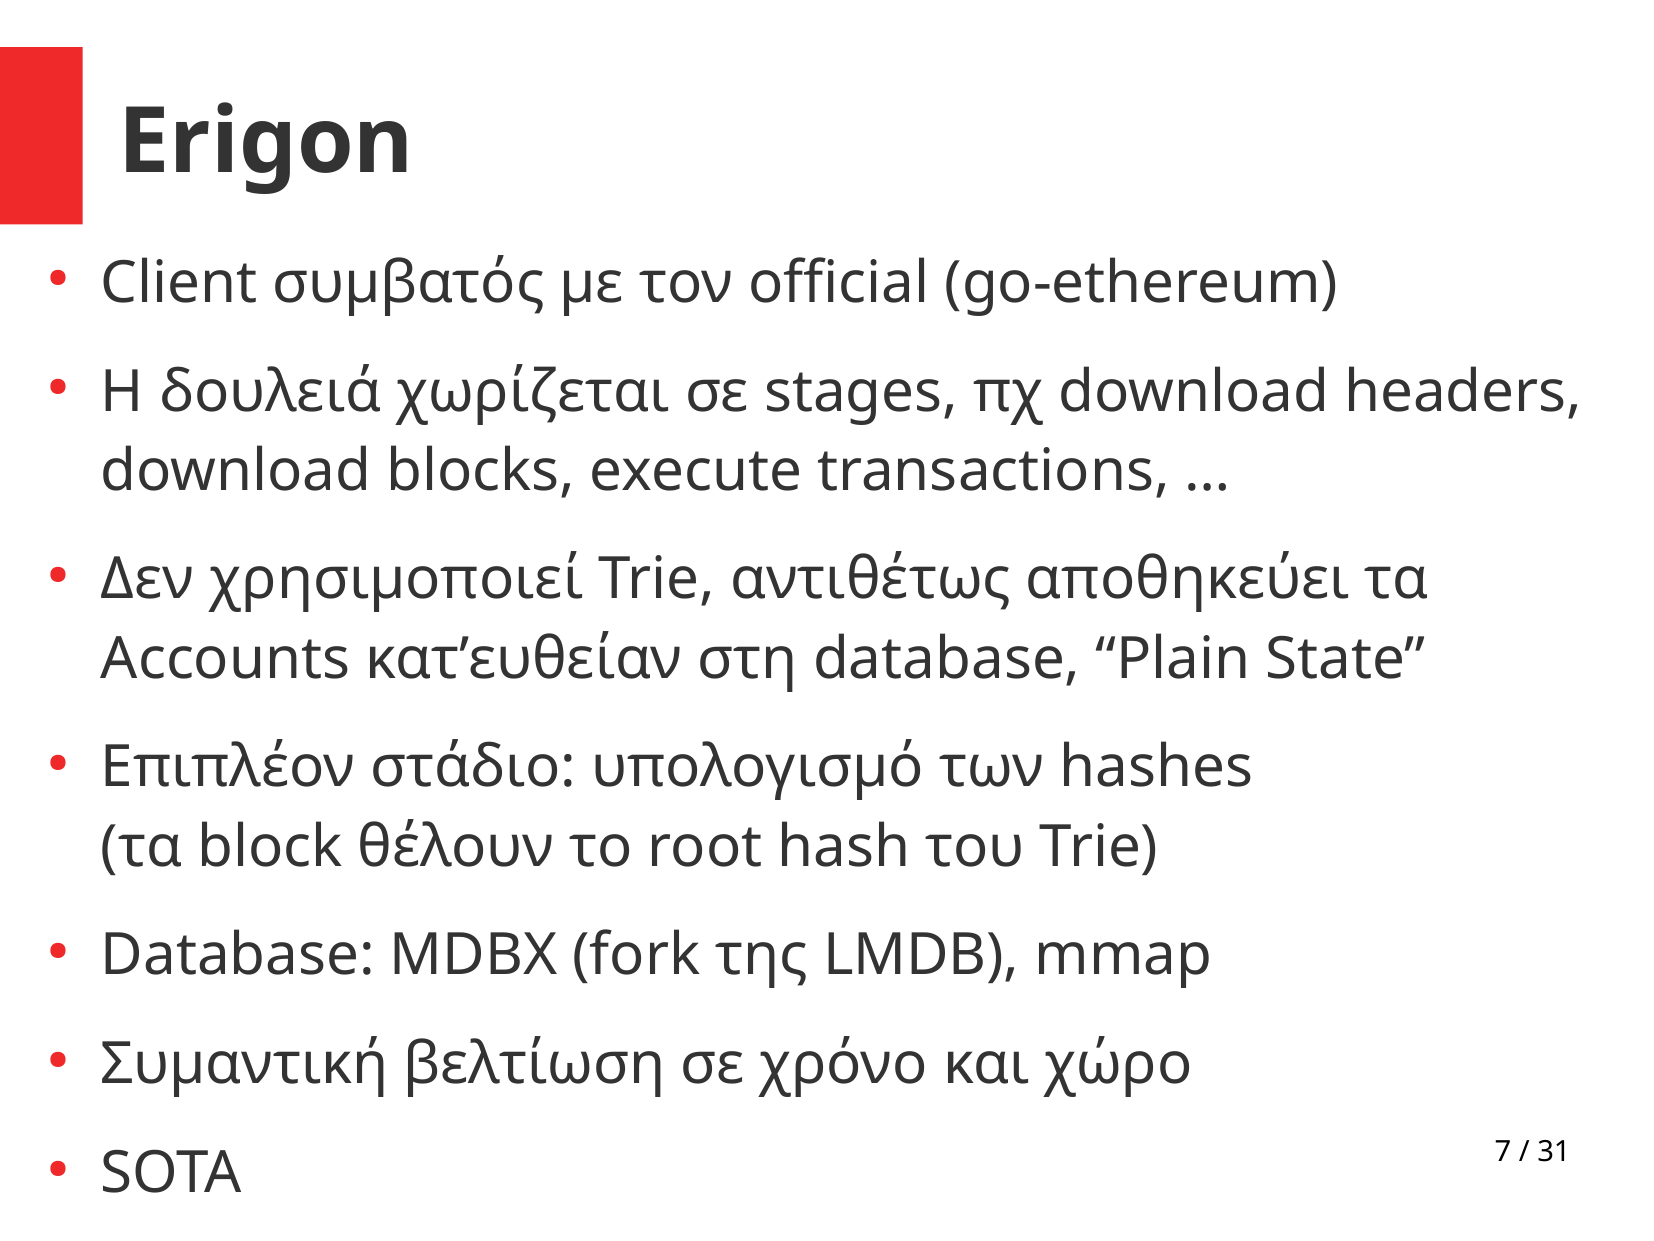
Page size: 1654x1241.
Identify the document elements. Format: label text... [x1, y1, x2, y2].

title Erigon [118, 33, 1571, 240]
list Client συμβατός με τον official (go-ethereum) Η δουλειά χωρίζεται σε stages, πχ download headers, download blocks, execute transactions, … Δεν χρησιμοποιεί Trie, αντιθέτως αποθηκεύει τα Accounts κατ’ευθείαν στη database, “Plain State” Επιπλέον στάδιο: υπολογισμό των hashes (τα block θέλουν το root hash του Trie) Database: MDBX (fork της LMDB), mmap Συμαντική βελτίωση σε χρόνο και χώρο SOTA [30, 240, 1621, 1036]
